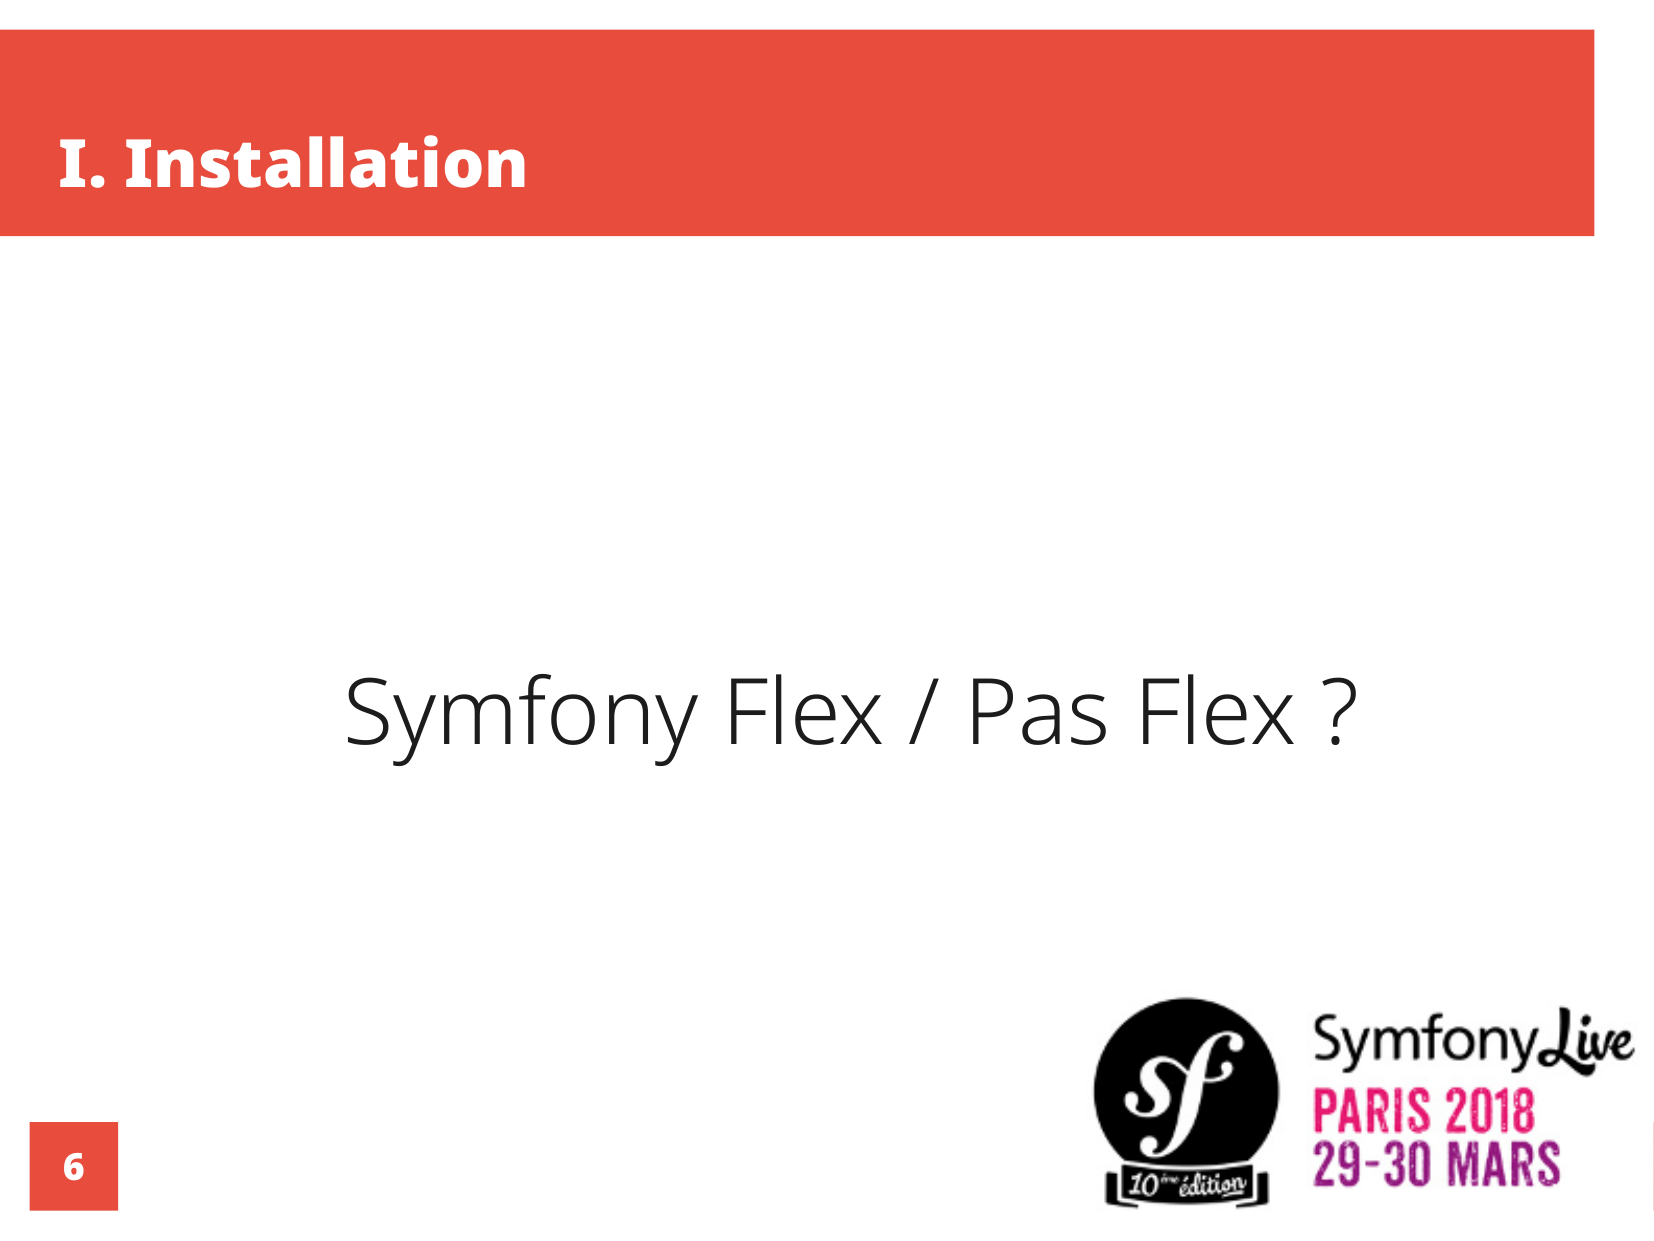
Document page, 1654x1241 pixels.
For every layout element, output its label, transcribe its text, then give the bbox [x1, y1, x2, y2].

subtitle Symfony Flex / Pas Flex ? [59, 324, 1565, 1093]
picture [1053, 979, 1654, 1241]
title I. Installation [59, 59, 1595, 207]
